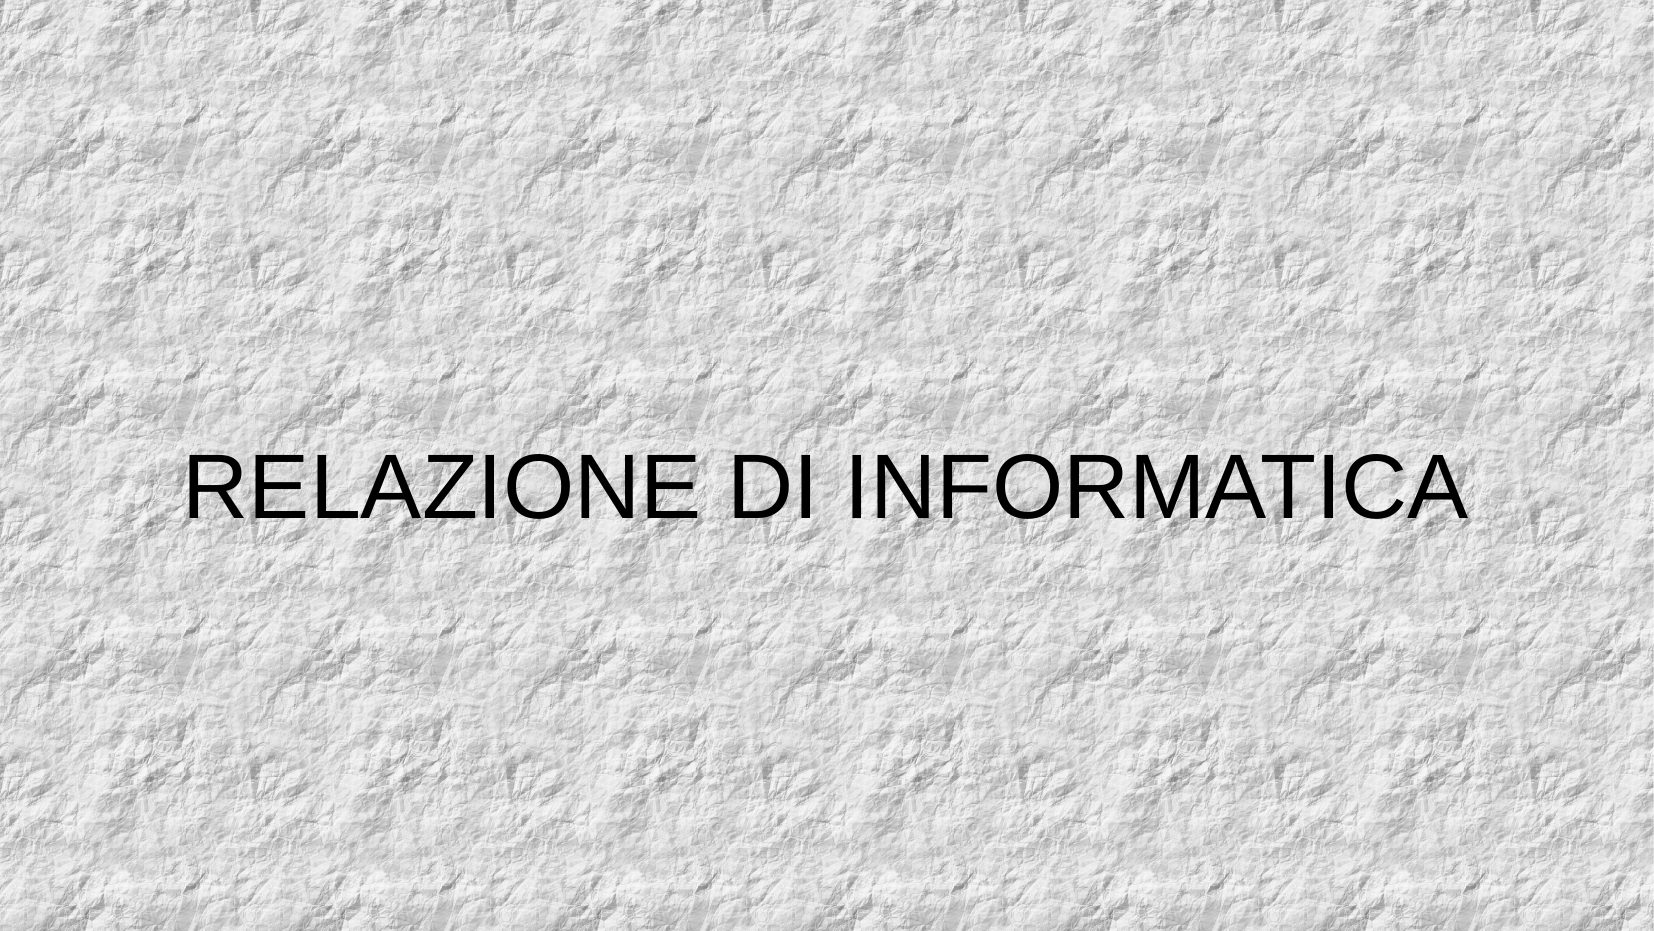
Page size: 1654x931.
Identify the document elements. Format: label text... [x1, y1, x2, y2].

subtitle RELAZIONE DI INFORMATICA [82, 217, 1571, 758]
picture [0, 0, 1654, 931]
